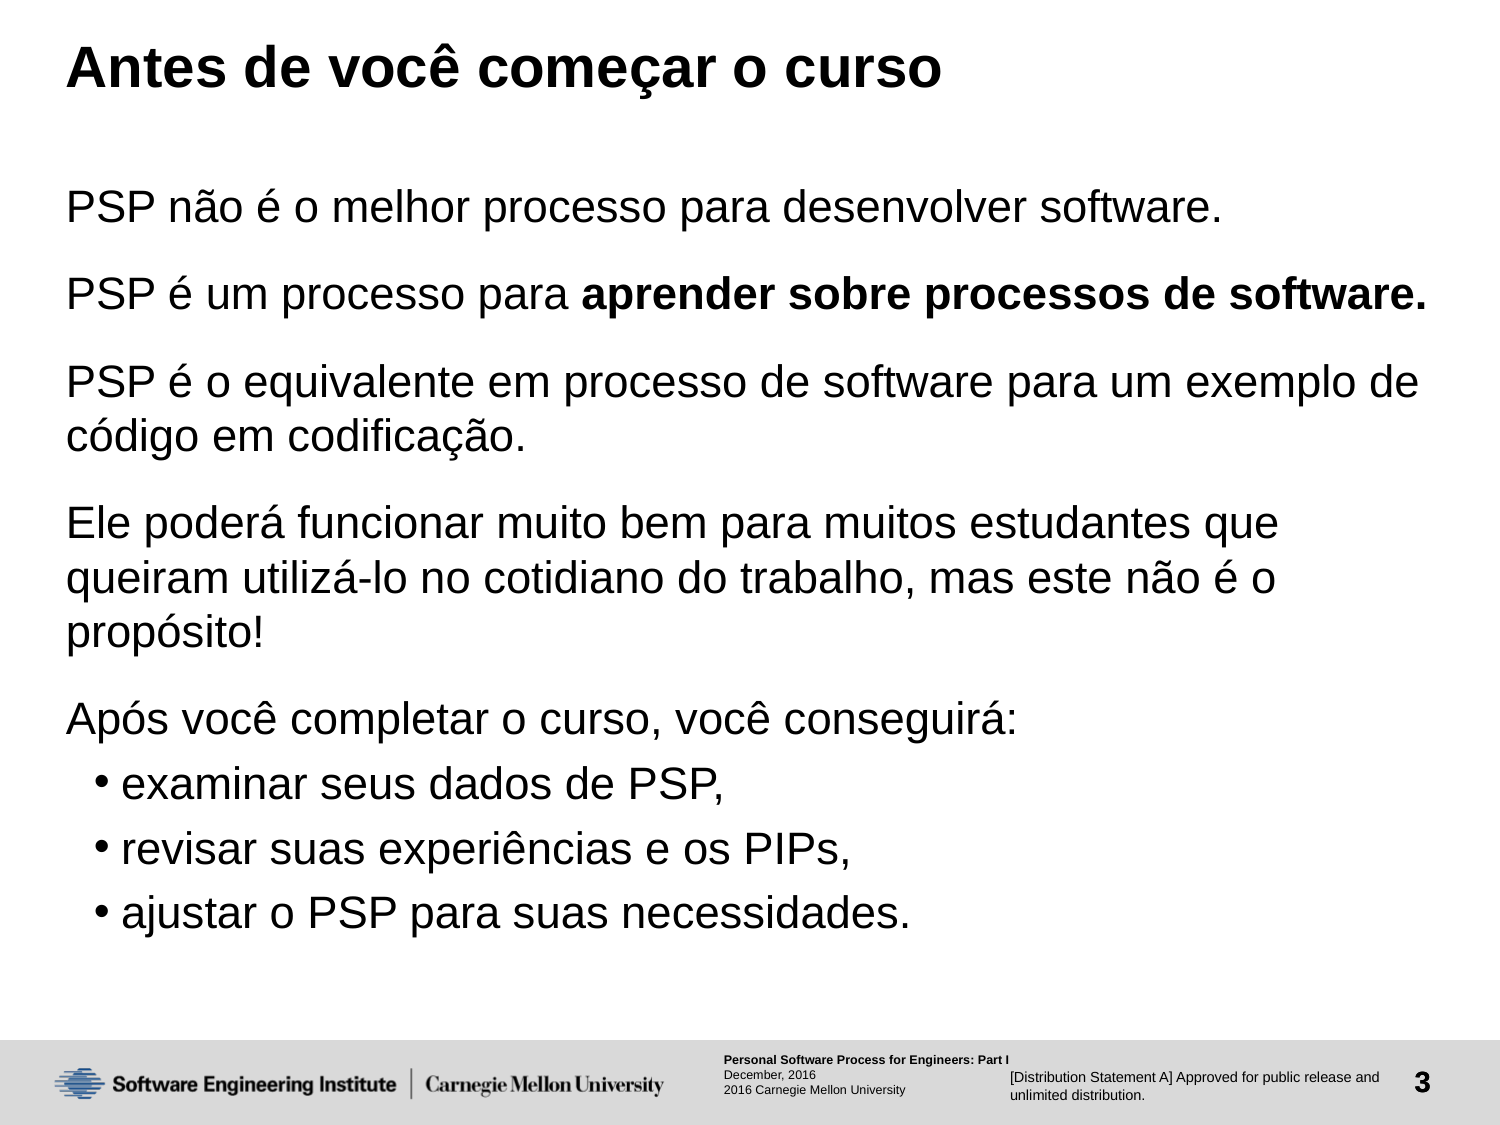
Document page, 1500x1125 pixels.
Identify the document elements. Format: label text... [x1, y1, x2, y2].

title Antes de você começar o curso [65, 37, 1313, 148]
picture [46, 1061, 673, 1104]
list PSP não é o melhor processo para desenvolver software. PSP é um processo para aprender sobre processos de software. PSP é o equivalente em processo de software para um exemplo de código em codificação. Ele poderá funcionar muito bem para muitos estudantes que queiram utilizá-lo no cotidiano do trabalho, mas este não é o propósito! Após você completar o curso, você conseguirá: examinar seus dados de PSP, revisar suas experiências e os PIPs, ajustar o PSP para suas necessidades. [65, 177, 1431, 1000]
